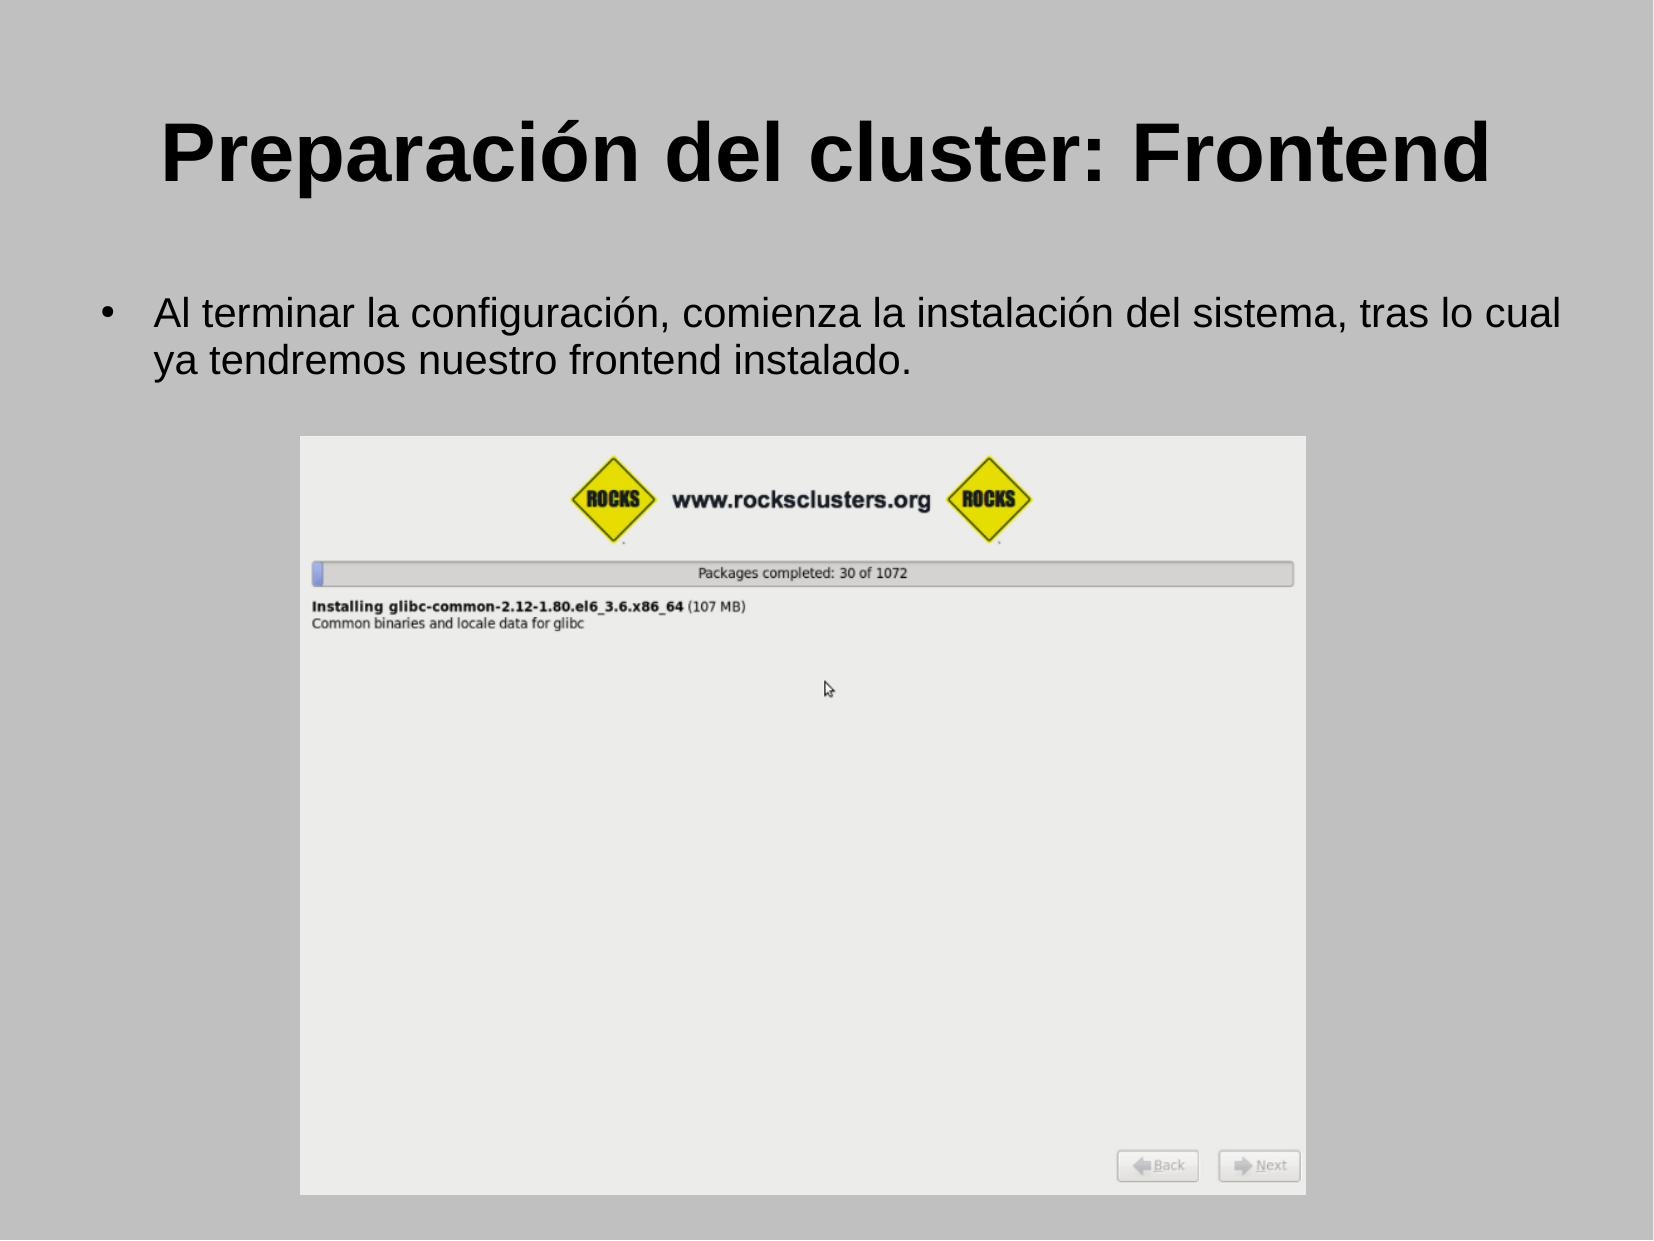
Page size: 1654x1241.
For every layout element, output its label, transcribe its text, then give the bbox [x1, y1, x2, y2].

picture [300, 436, 1306, 1195]
title Preparación del cluster: Frontend [82, 49, 1571, 257]
list Al terminar la configuración, comienza la instalación del sistema, tras lo cual ya tendremos nuestro frontend instalado. [82, 290, 1571, 1010]
